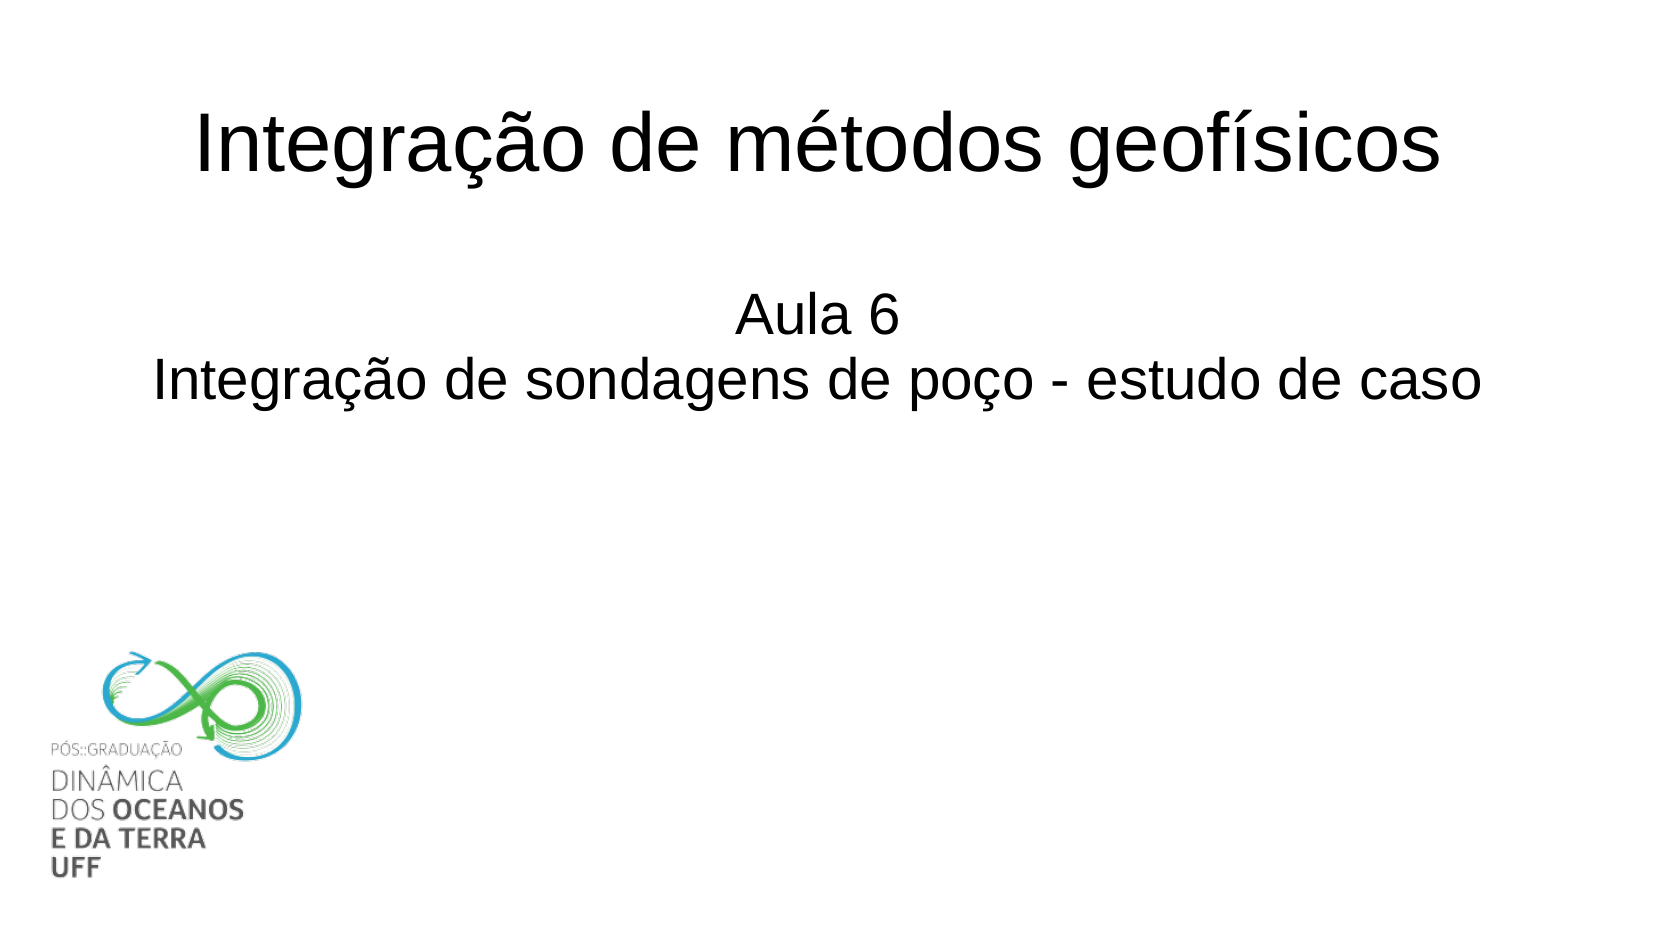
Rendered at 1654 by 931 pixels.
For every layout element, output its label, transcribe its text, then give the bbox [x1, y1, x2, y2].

picture [5, 609, 347, 923]
subtitle Integração de métodos geofísicos Aula 6 Integração de sondagens de poço - estudo de caso [74, 95, 1563, 766]
